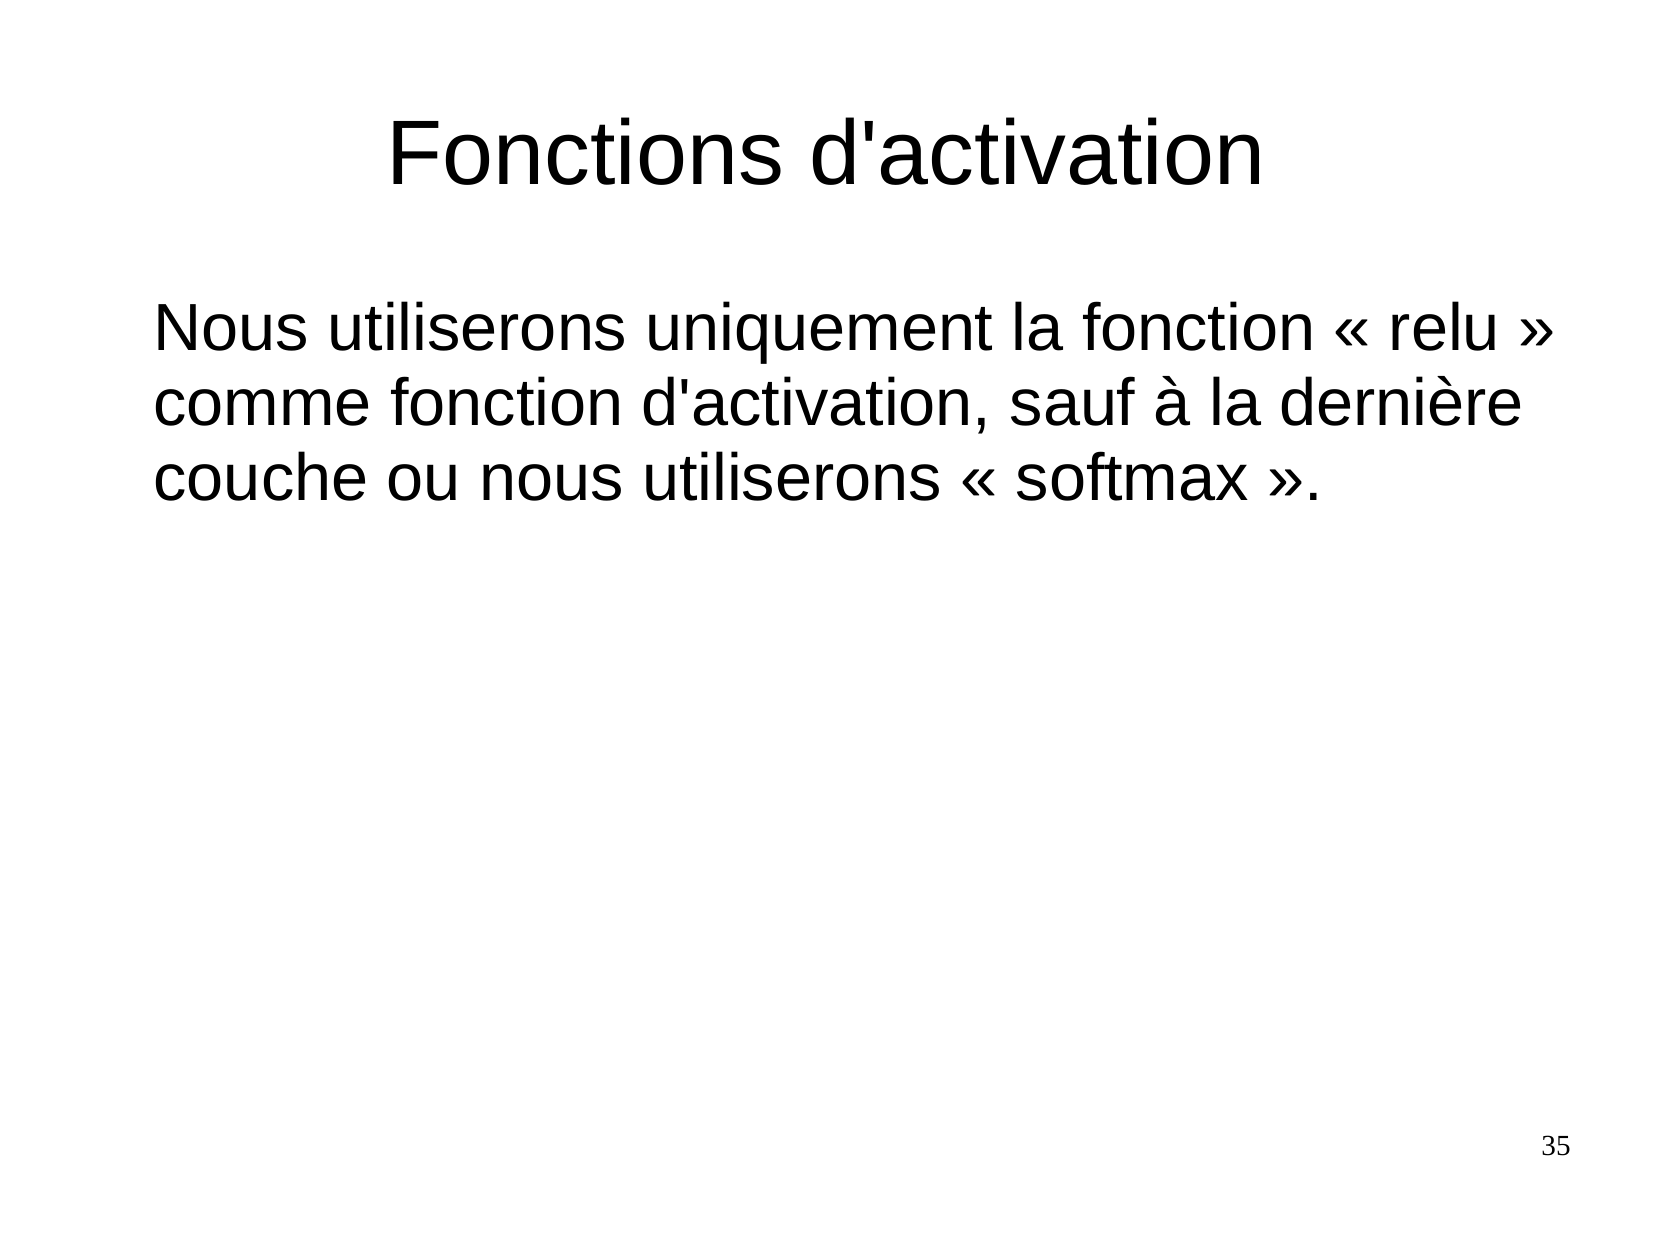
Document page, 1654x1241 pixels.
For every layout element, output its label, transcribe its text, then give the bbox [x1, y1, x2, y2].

title Fonctions d'activation [82, 49, 1571, 257]
list Nous utiliserons uniquement la fonction « relu » comme fonction d'activation, sauf à la dernière couche ou nous utiliserons « softmax ». [82, 290, 1571, 1109]
